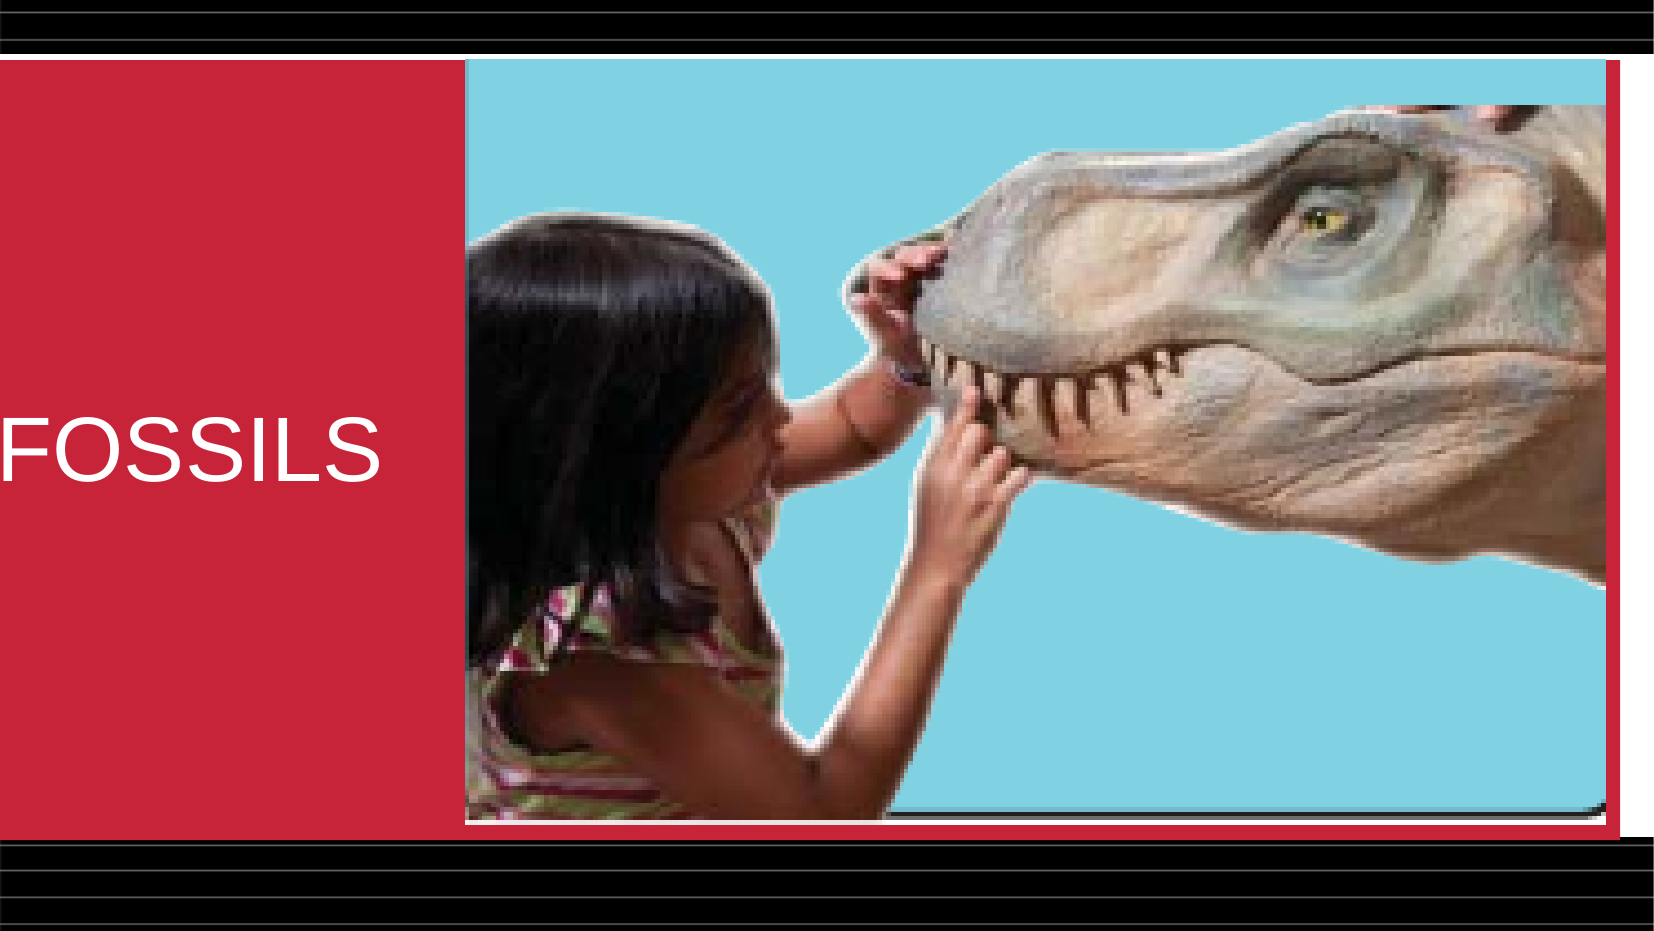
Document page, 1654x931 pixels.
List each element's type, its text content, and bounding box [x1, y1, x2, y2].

picture [465, 59, 1606, 826]
picture [0, 837, 1654, 931]
picture [0, 0, 1654, 54]
title FOSSILS [0, 60, 1621, 841]
